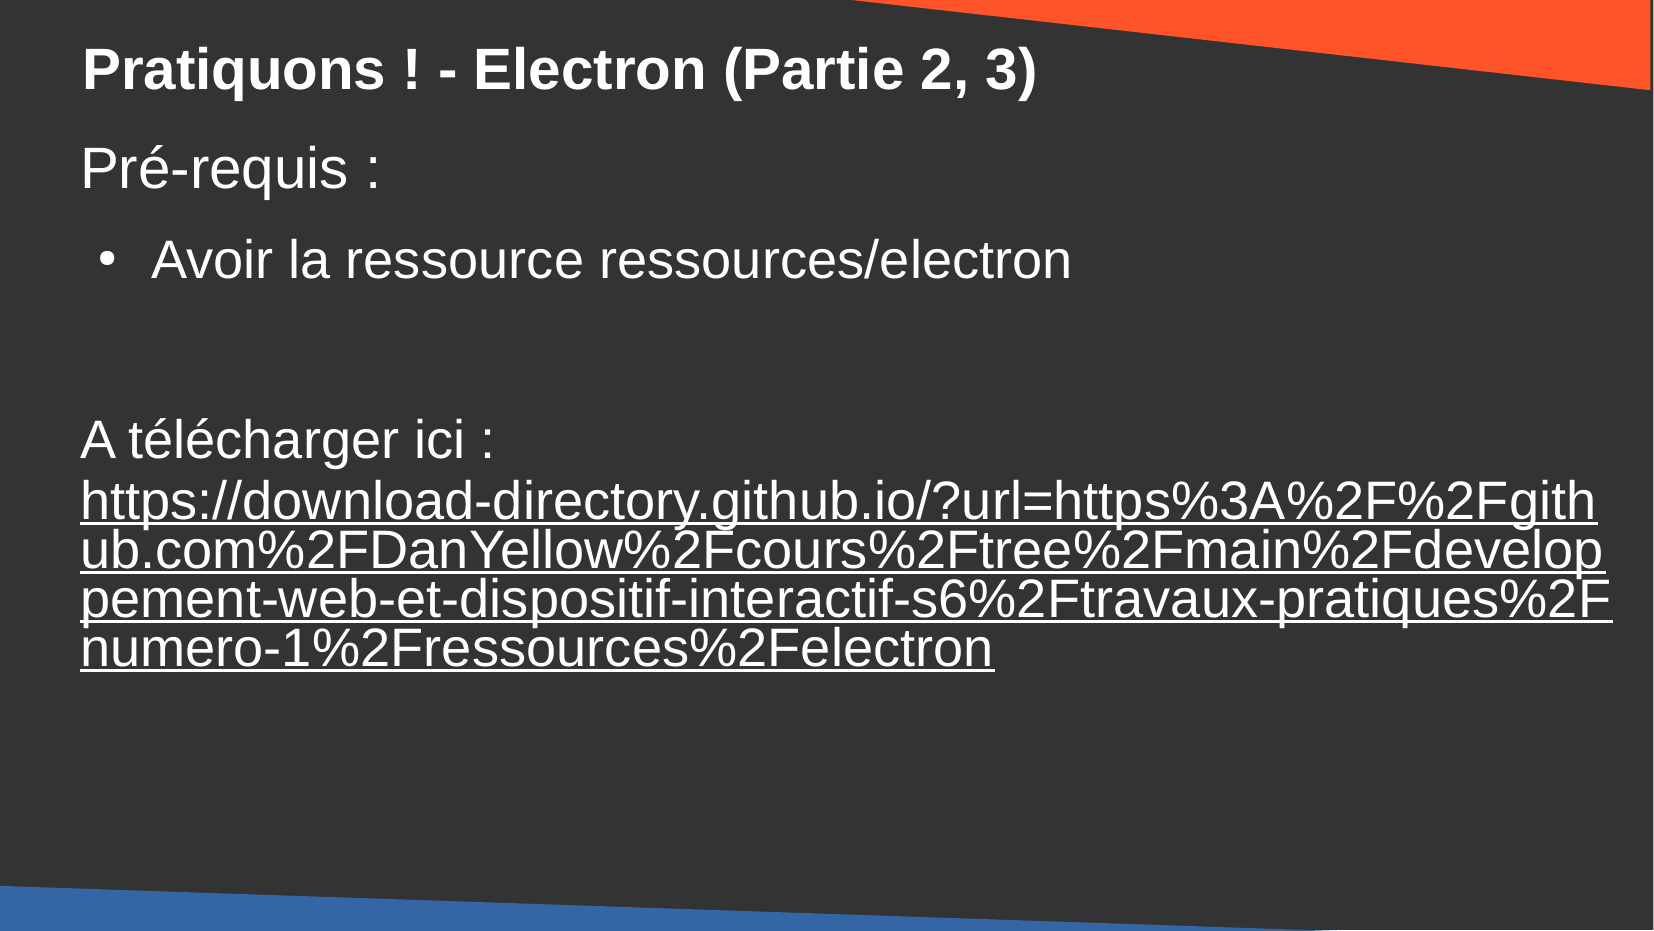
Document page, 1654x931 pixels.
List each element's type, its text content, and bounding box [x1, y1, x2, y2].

text_box [0, 885, 1337, 931]
title Pratiquons ! - Electron (Partie 2, 3) [82, 37, 1571, 114]
text_box [851, 0, 1651, 91]
list Pré-requis : Avoir la ressource ressources/electron A télécharger ici : https://download-directory.github.io/?url=https%3A%2F%2Fgithub.com%2FDanYellow%2Fcours%2Ftree%2Fmain%2Fdeveloppement-web-et-dispositif-interactif-s6%2Ftravaux-pratiques%2Fnumero-1%2Fressources%2Felectron [80, 135, 1620, 721]
